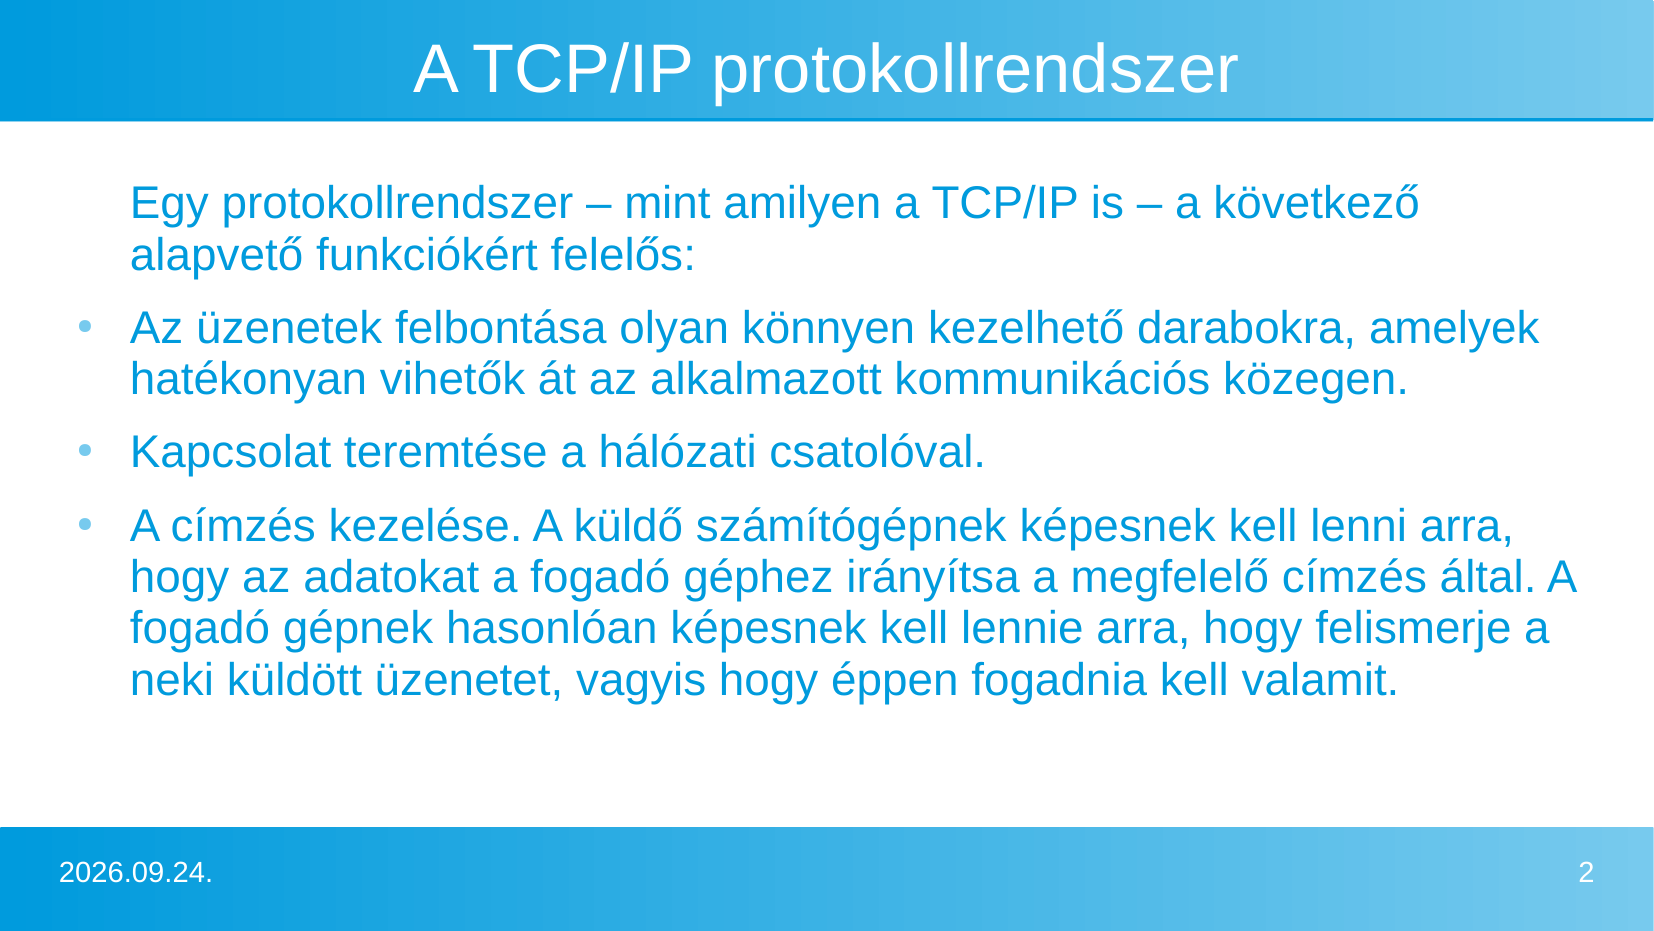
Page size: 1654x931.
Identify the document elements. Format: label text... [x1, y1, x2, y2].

title A TCP/IP protokollrendszer [59, 29, 1595, 108]
list Egy protokollrendszer – mint amilyen a TCP/IP is – a következő alapvető funkciókért felelős: Az üzenetek felbontása olyan könnyen kezelhető darabokra, amelyek hatékonyan vihetők át az alkalmazott kommunikációs közegen. Kapcsolat teremtése a hálózati csatolóval. A címzés kezelése. A küldő számítógépnek képesnek kell lenni arra, hogy az adatokat a fogadó géphez irányítsa a megfelelő címzés által. A fogadó gépnek hasonlóan képesnek kell lennie arra, hogy felismerje a neki küldött üzenetet, vagyis hogy éppen fogadnia kell valamit. [59, 177, 1595, 768]
